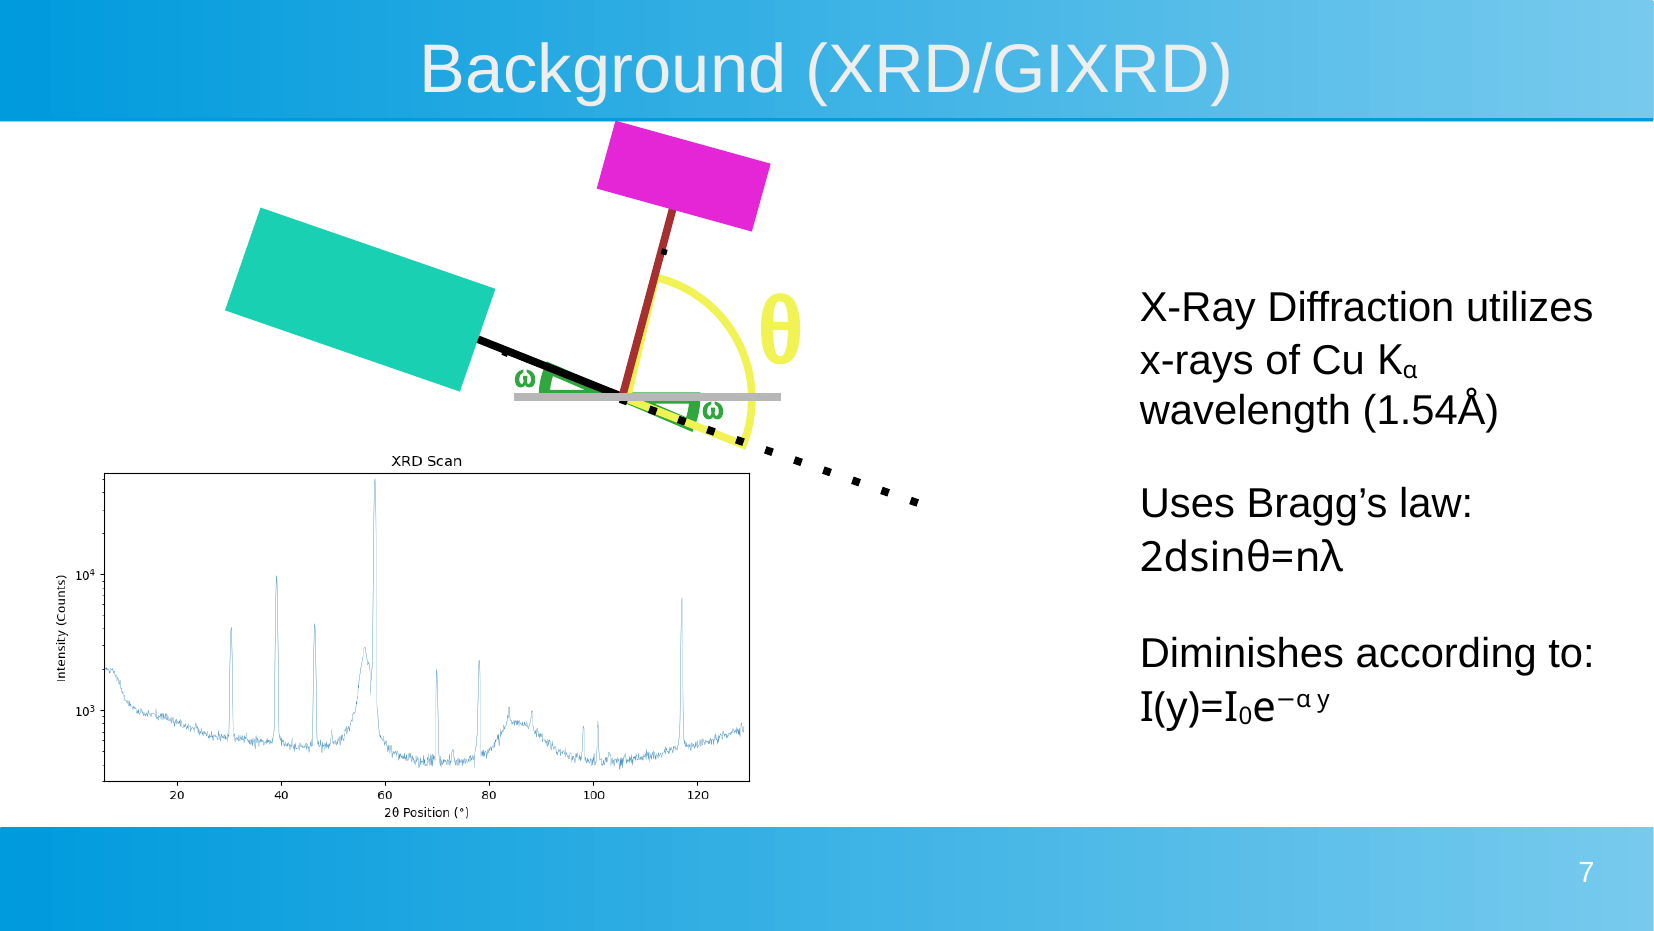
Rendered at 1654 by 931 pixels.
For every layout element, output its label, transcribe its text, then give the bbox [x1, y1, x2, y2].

title Background (XRD/GIXRD) [59, 29, 1595, 108]
picture [0, 122, 938, 826]
text_box X-Ray Diffraction utilizes x-rays of Cu Kα wavelength (1.54Å) Uses Bragg’s law: 2dsinθ=nλ Diminishes according to: I(y)=I0e−α y [1125, 150, 1613, 845]
